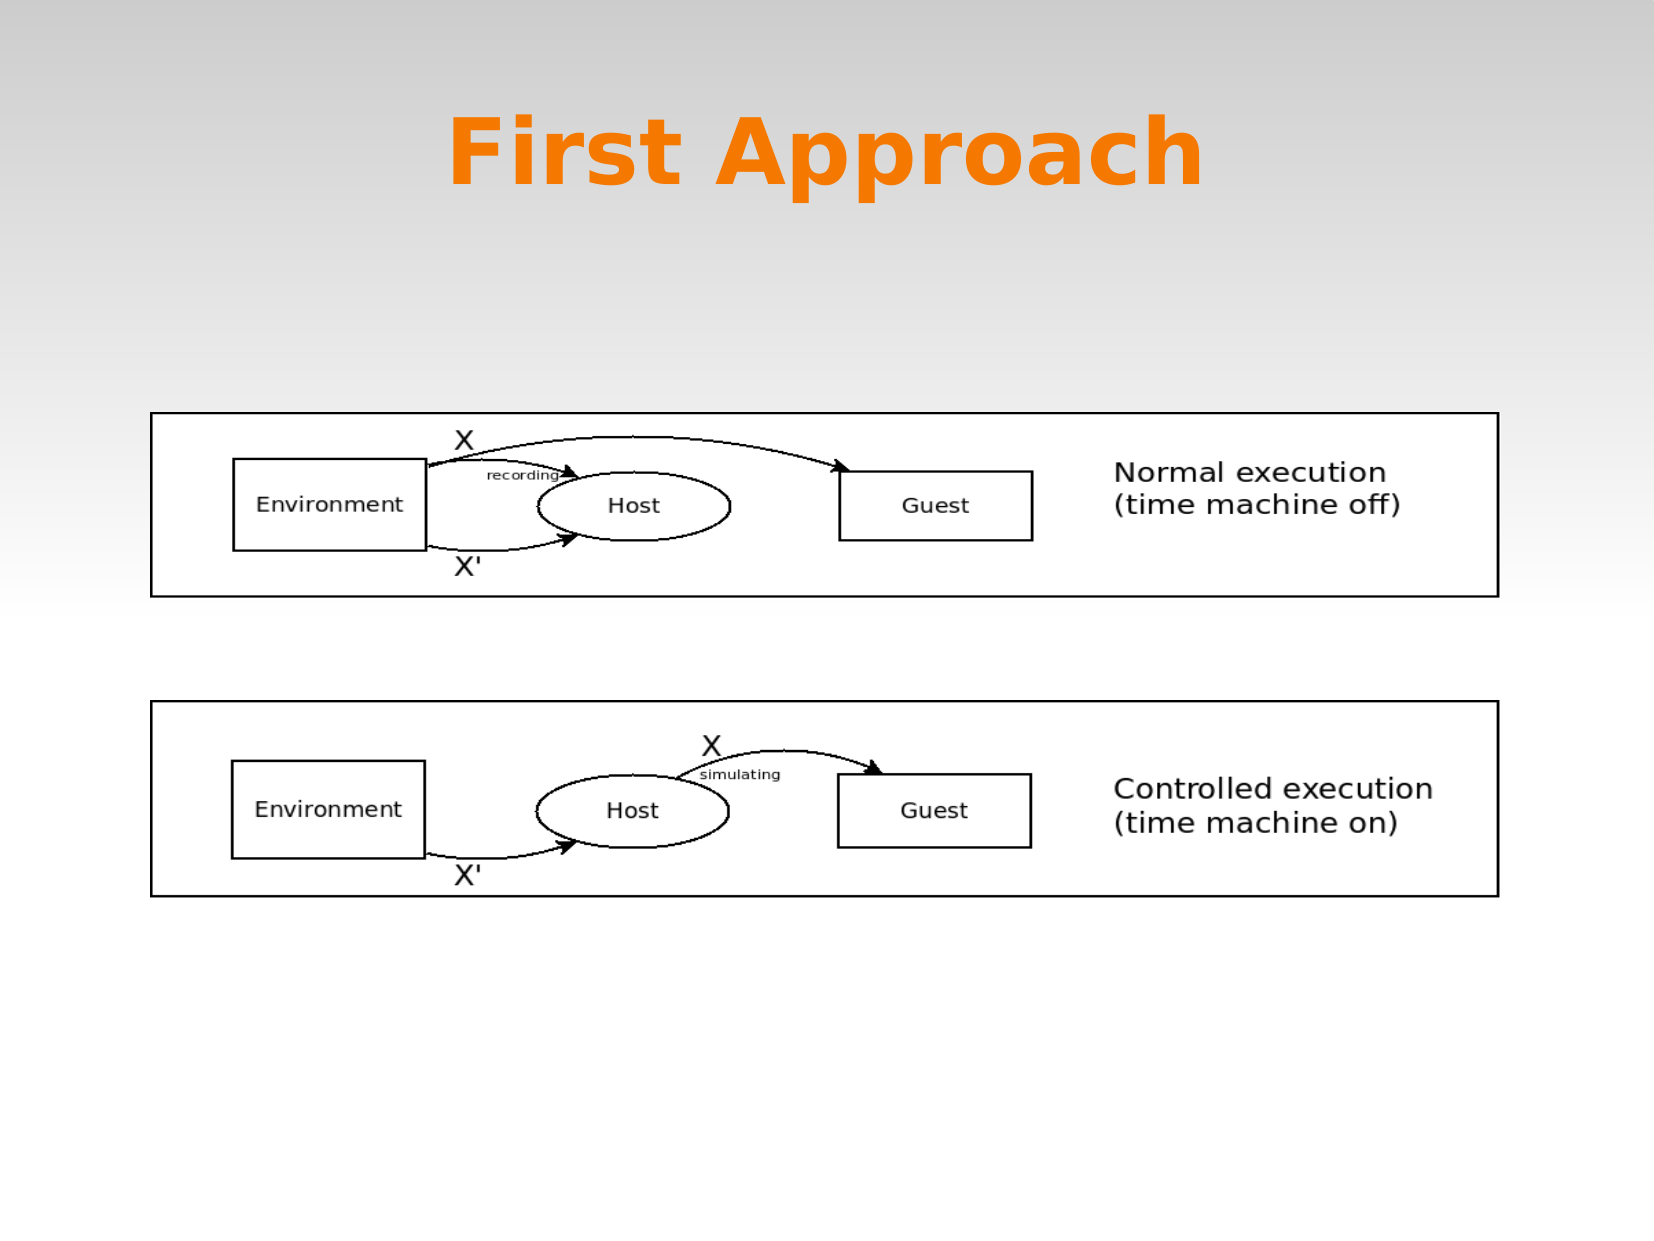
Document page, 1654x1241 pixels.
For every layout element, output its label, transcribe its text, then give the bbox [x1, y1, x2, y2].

picture [150, 412, 1501, 601]
title First Approach [82, 49, 1571, 257]
picture [150, 700, 1501, 901]
